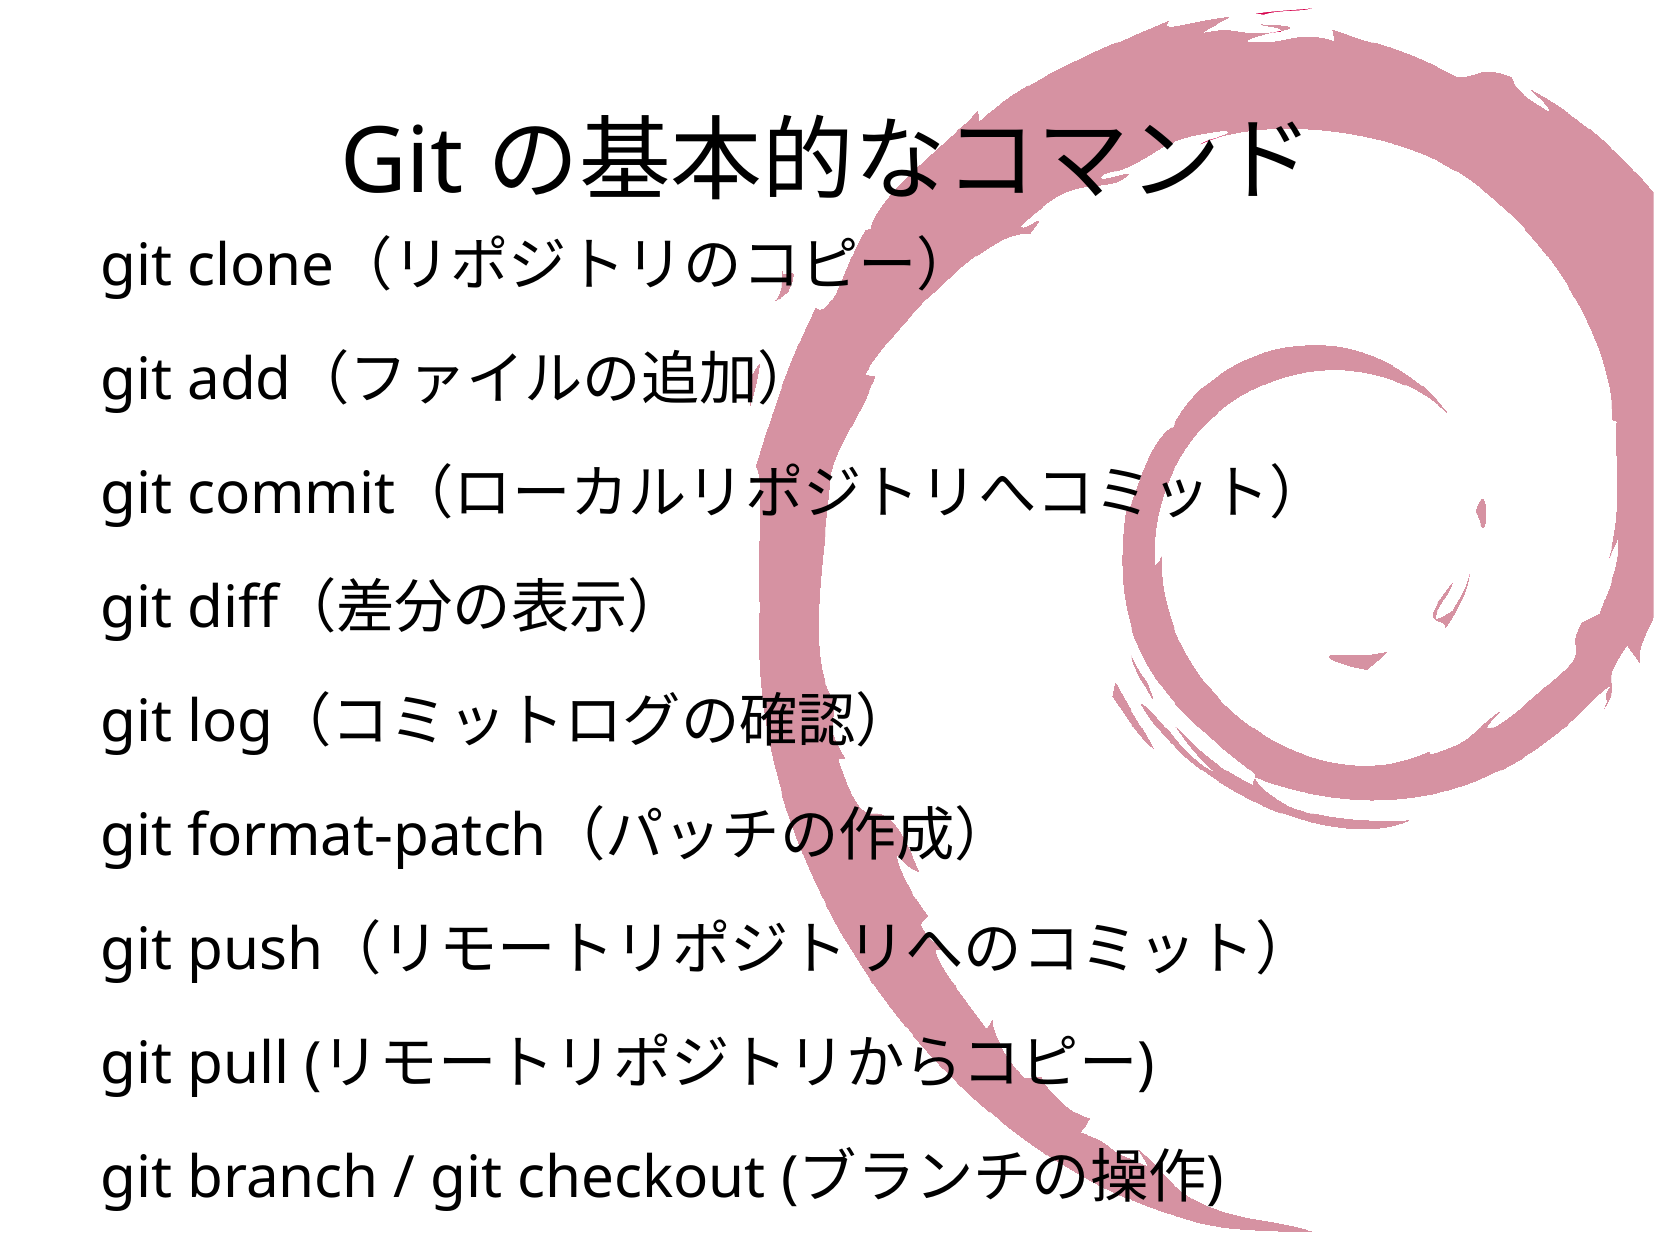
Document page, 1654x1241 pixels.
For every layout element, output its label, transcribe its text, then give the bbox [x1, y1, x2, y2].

title Git の基本的なコマンド [82, 49, 1571, 217]
list git clone（リポジトリのコピー） git add（ファイルの追加） git commit（ローカルリポジトリへコミット） git diff（差分の表示） git log（コミットログの確認） git format-patch（パッチの作成） git push（リモートリポジトリへのコミット） git pull (リモートリポジトリからコピー) git branch / git checkout (ブランチの操作) [82, 217, 1571, 1141]
picture [738, 0, 1654, 1241]
